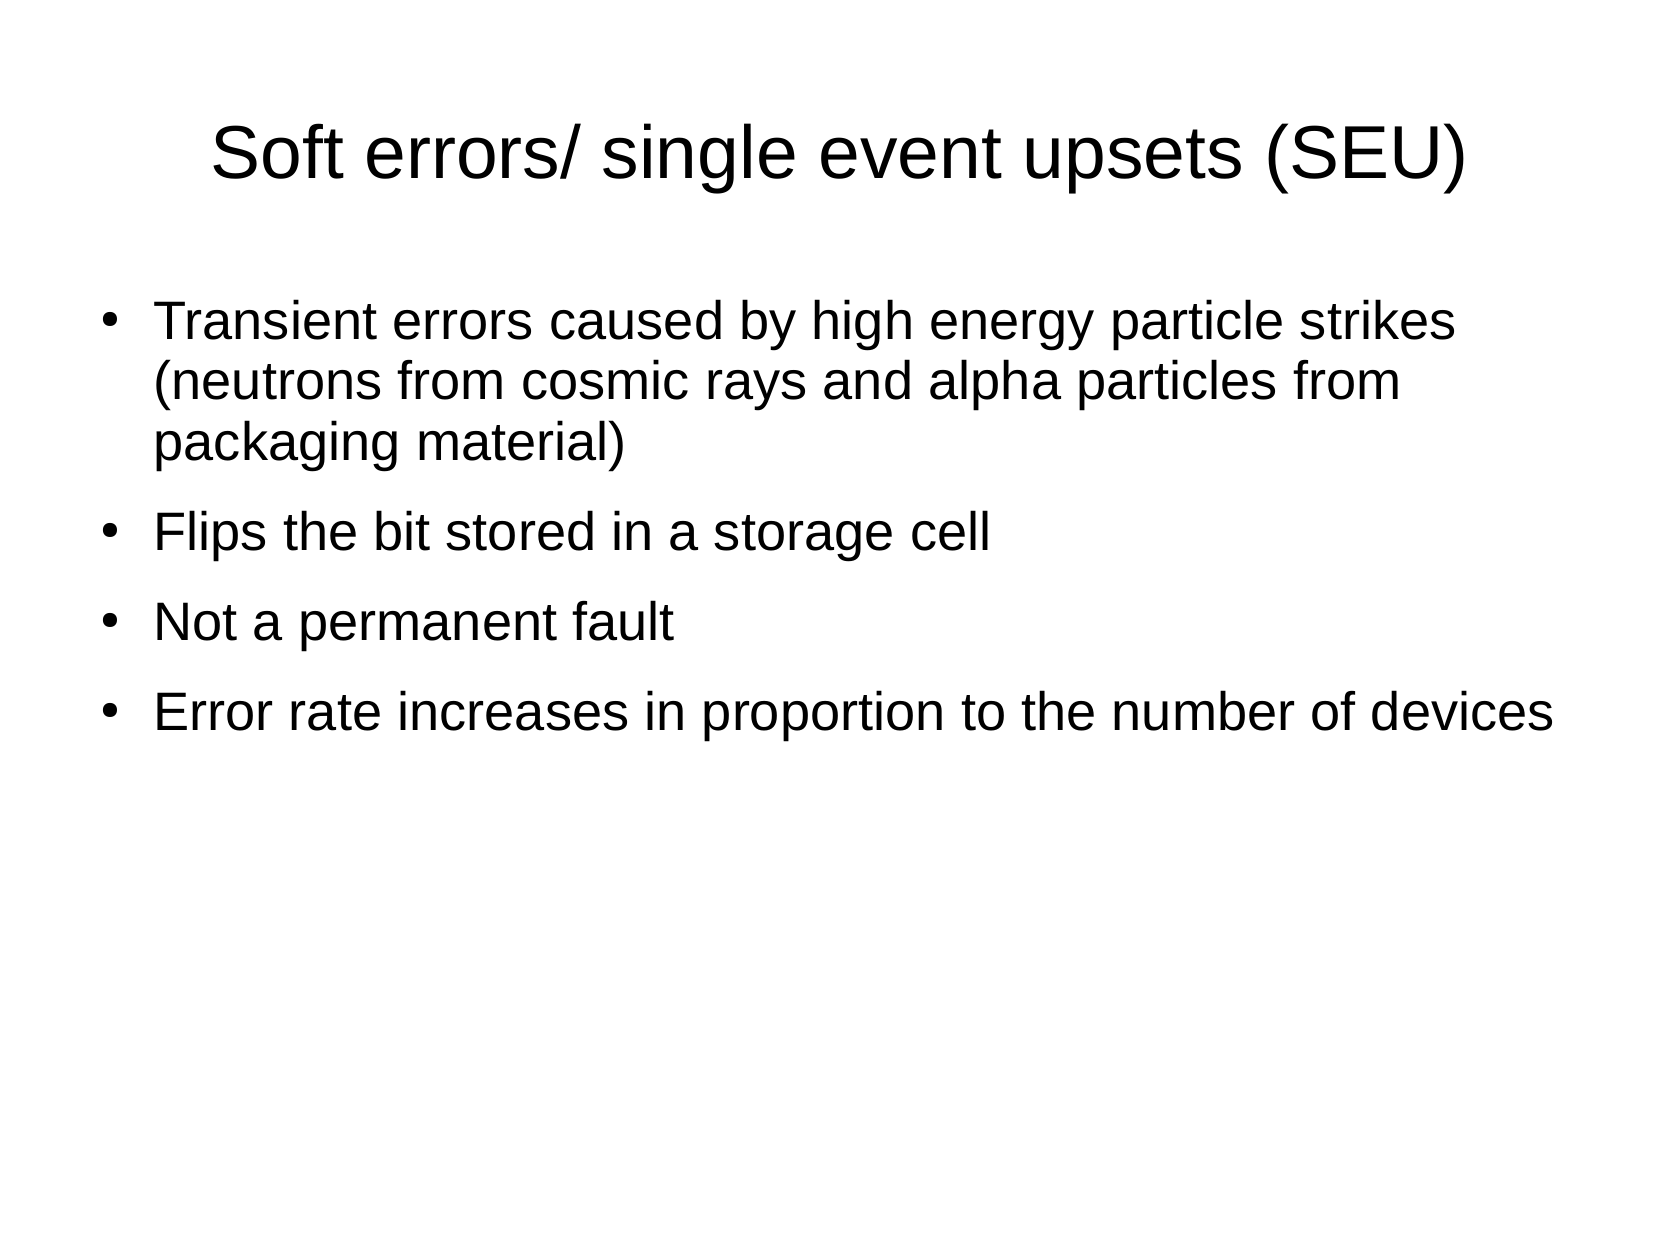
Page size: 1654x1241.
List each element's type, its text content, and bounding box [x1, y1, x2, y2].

list Transient errors caused by high energy particle strikes (neutrons from cosmic rays and alpha particles from packaging material) Flips the bit stored in a storage cell Not a permanent fault Error rate increases in proportion to the number of devices [82, 290, 1571, 1109]
title Soft errors/ single event upsets (SEU) [82, 49, 1571, 257]
